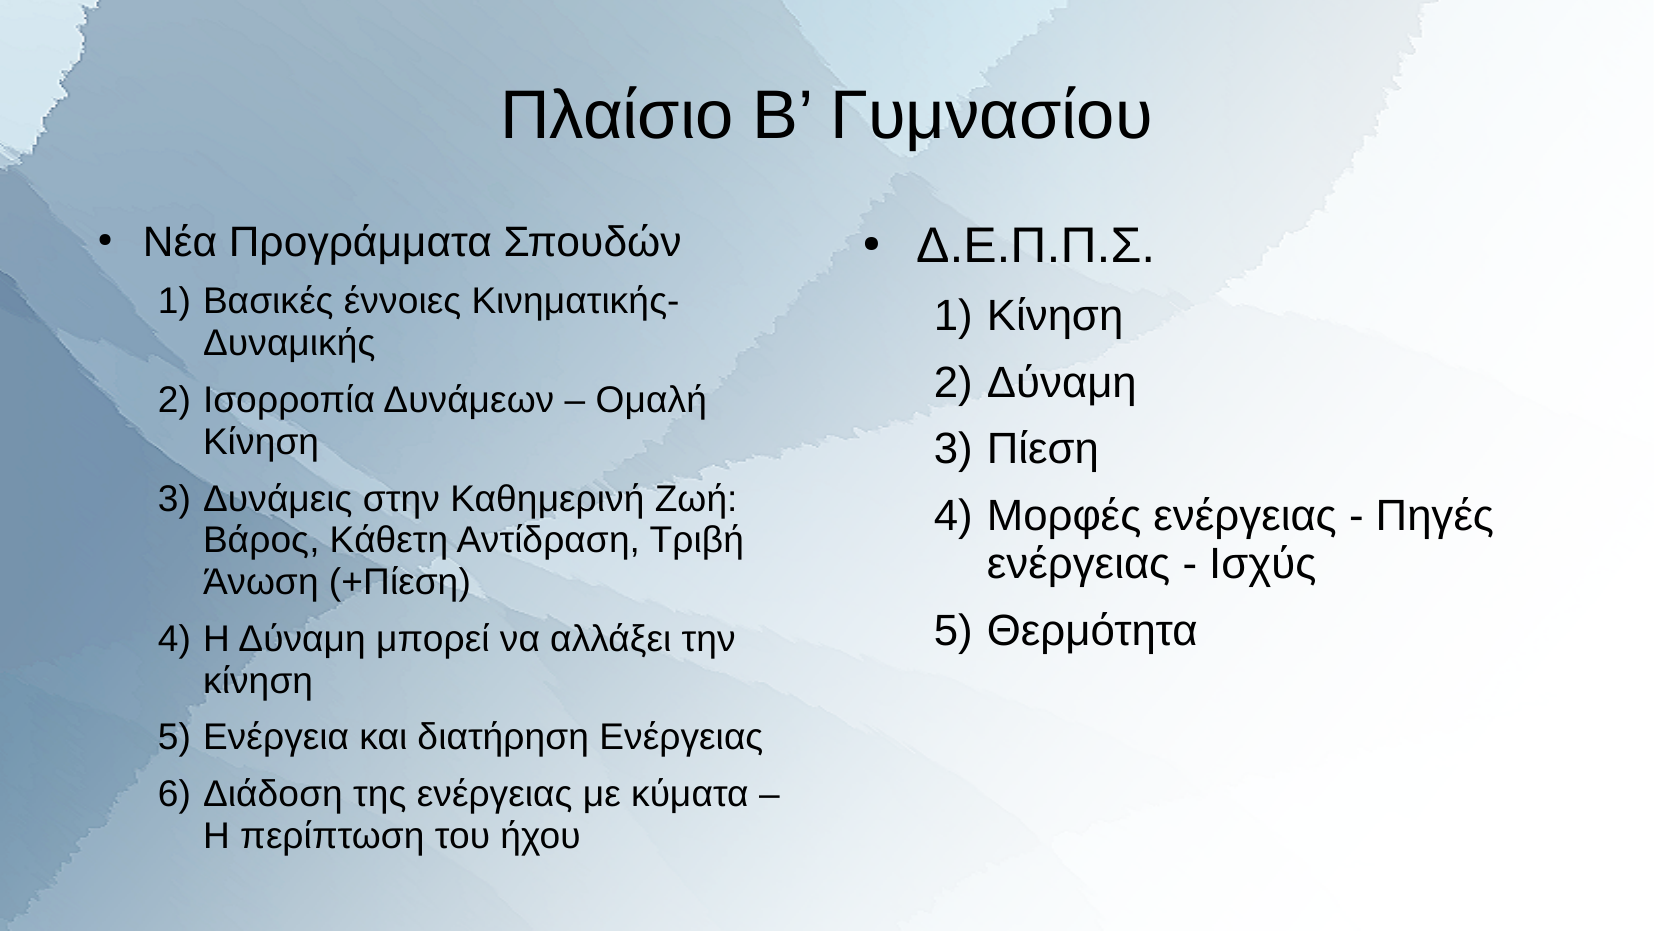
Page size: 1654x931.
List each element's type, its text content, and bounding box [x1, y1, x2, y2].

list Δ.Ε.Π.Π.Σ. Κίνηση Δύναμη Πίεση Μορφές ενέργειας - Πηγές ενέργειας - Ισχύς Θερμότητα [845, 217, 1572, 863]
list Νέα Προγράμματα Σπουδών Βασικές έννοιες Κινηματικής-Δυναμικής Ισορροπία Δυνάμεων – Ομαλή Κίνηση Δυνάμεις στην Καθημερινή Ζωή: Βάρος, Κάθετη Αντίδραση, Τριβή Άνωση (+Πίεση) Η Δύναμη μπορεί να αλλάξει την κίνηση Ενέργεια και διατήρηση Ενέργειας Διάδοση της ενέργειας με κύματα – Η περίπτωση του ήχου [82, 217, 809, 863]
title Πλαίσιο Β’ Γυμνασίου [82, 37, 1571, 193]
picture [0, 0, 1654, 931]
